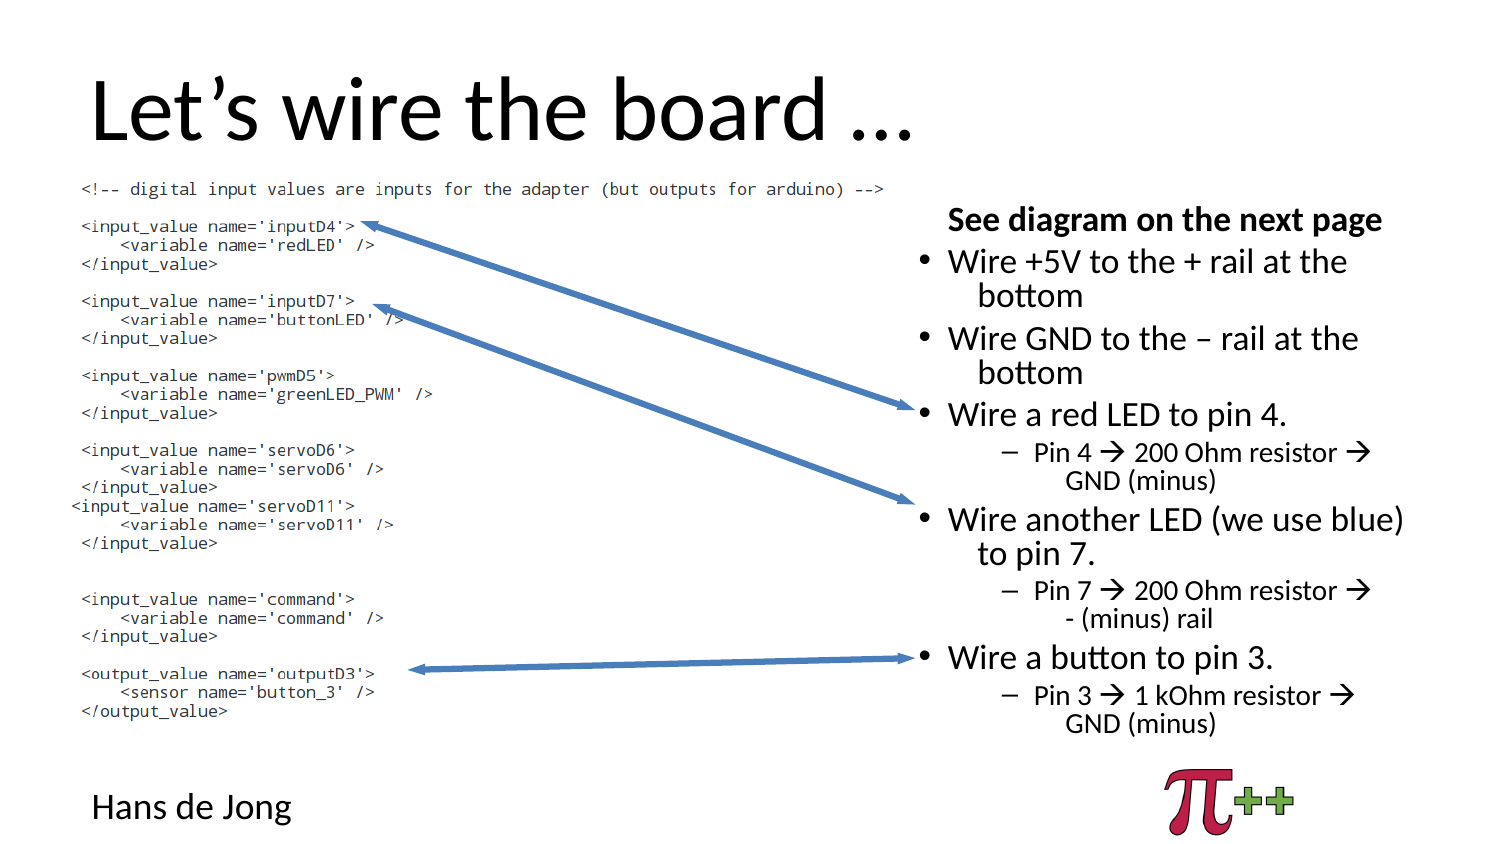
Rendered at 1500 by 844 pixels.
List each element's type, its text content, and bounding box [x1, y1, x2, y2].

list See diagram on the next page Wire +5V to the + rail at the bottom Wire GND to the – rail at the bottom Wire a red LED to pin 4. Pin 4  200 Ohm resistor  GND (minus) Wire another LED (we use blue) to pin 7. Pin 7  200 Ohm resistor  - (minus) rail Wire a button to pin 3. Pin 3  1 kOhm resistor  GND (minus) [903, 196, 1426, 754]
title Let’s wire the board … [75, 33, 1426, 175]
picture [0, 173, 901, 729]
